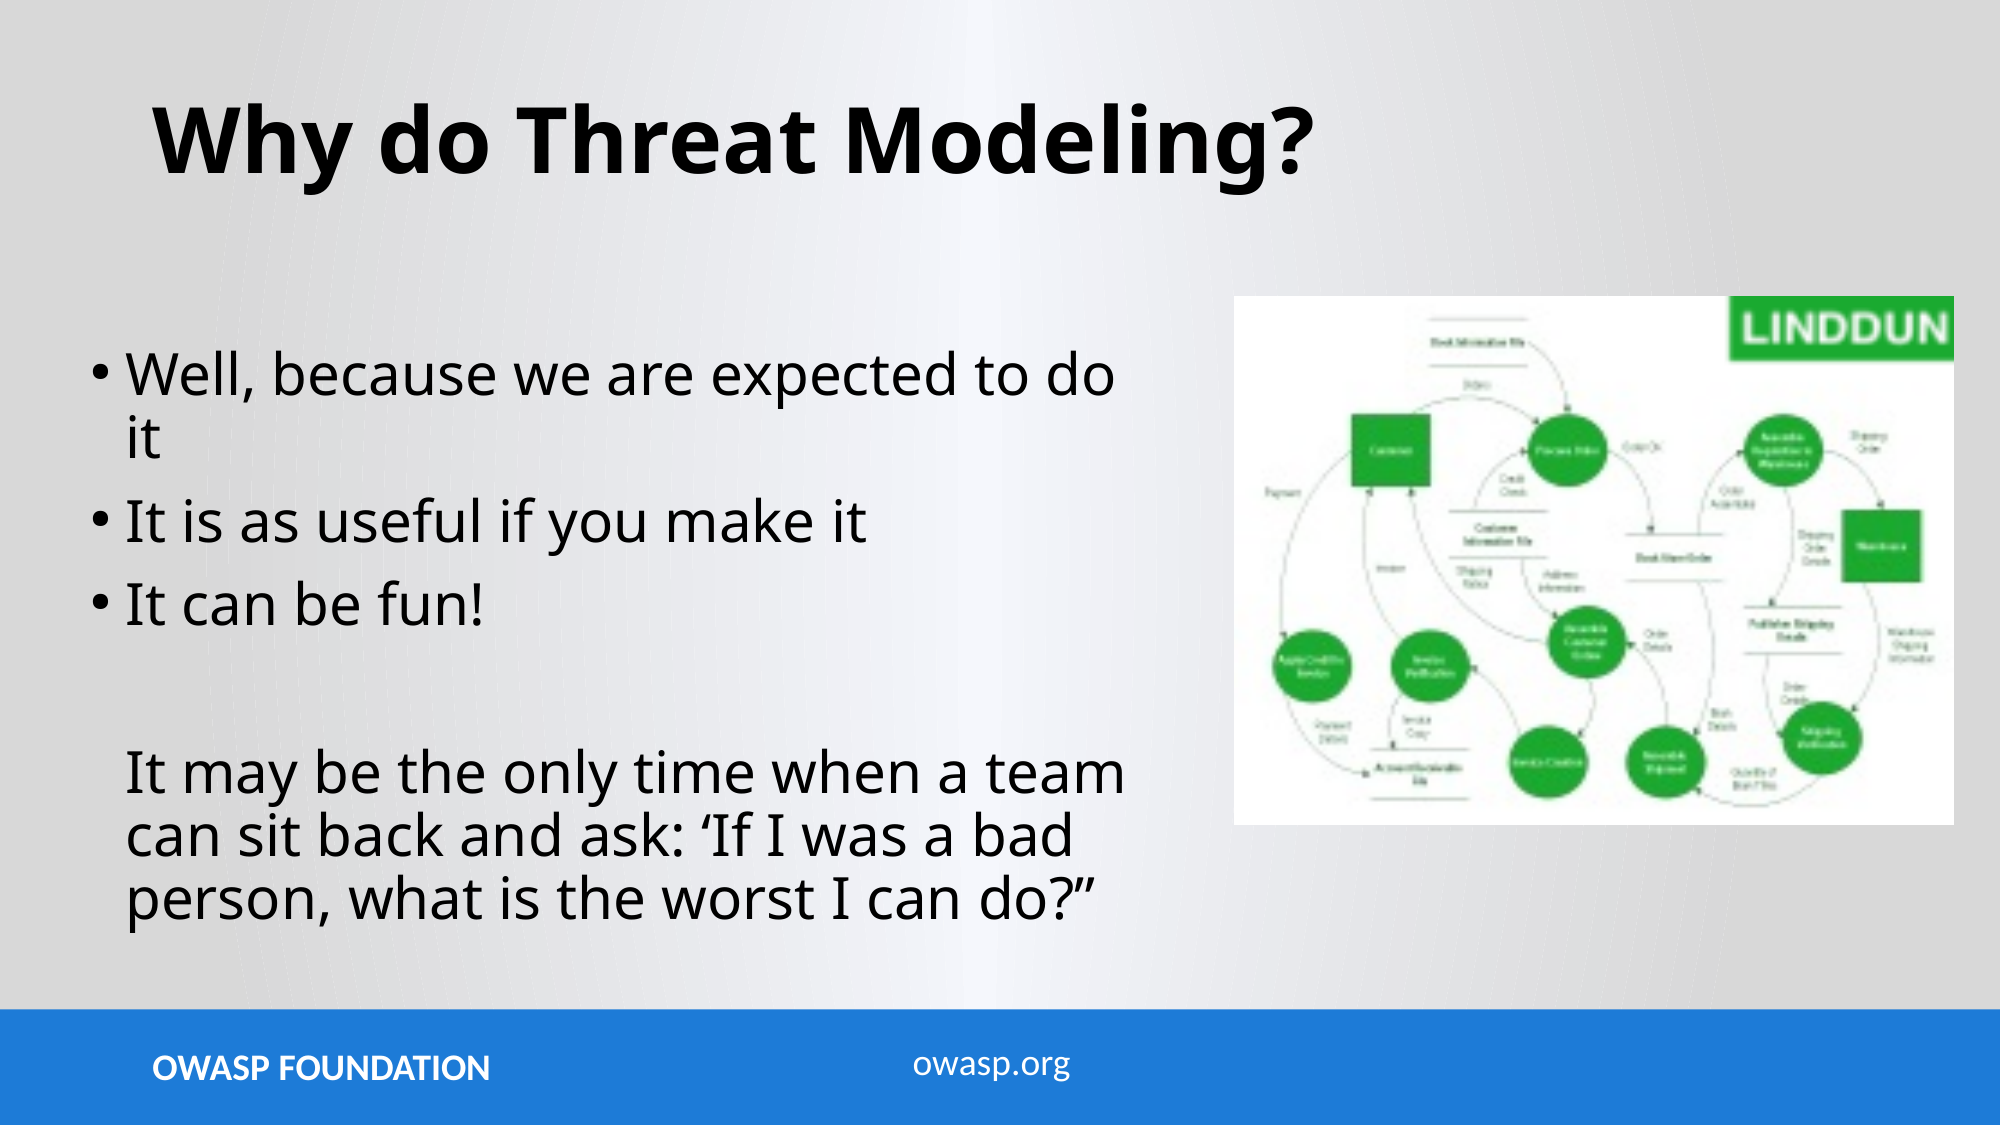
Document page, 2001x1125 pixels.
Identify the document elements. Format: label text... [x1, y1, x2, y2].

list Well, because we are expected to do it It is as useful if you make it It can be fun! It may be the only time when a team can sit back and ask: ‘If I was a bad person, what is the worst I can do?” [75, 337, 1163, 972]
picture [1234, 296, 1954, 826]
title Why do Threat Modeling? [137, 35, 1863, 253]
